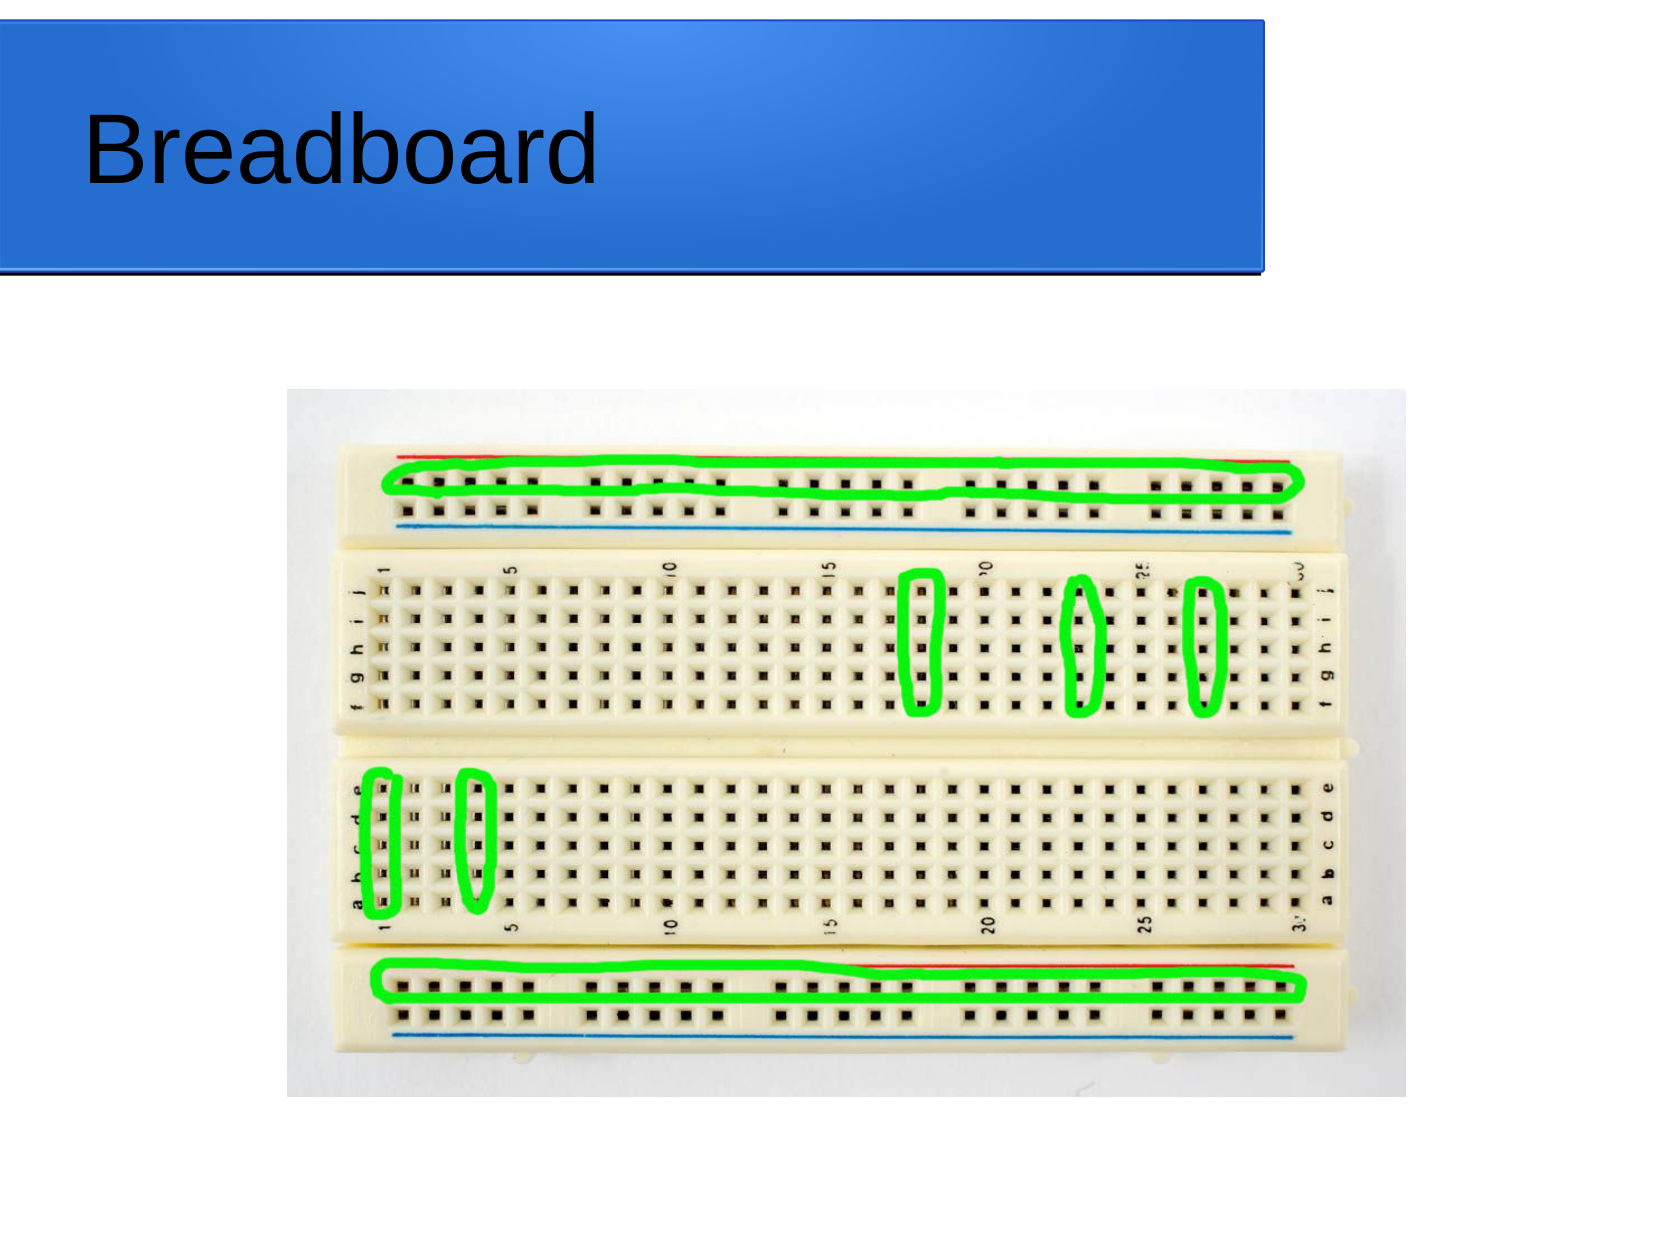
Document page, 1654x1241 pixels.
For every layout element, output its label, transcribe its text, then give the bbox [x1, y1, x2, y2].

title Breadboard [82, 47, 1235, 252]
picture [287, 389, 1406, 1097]
